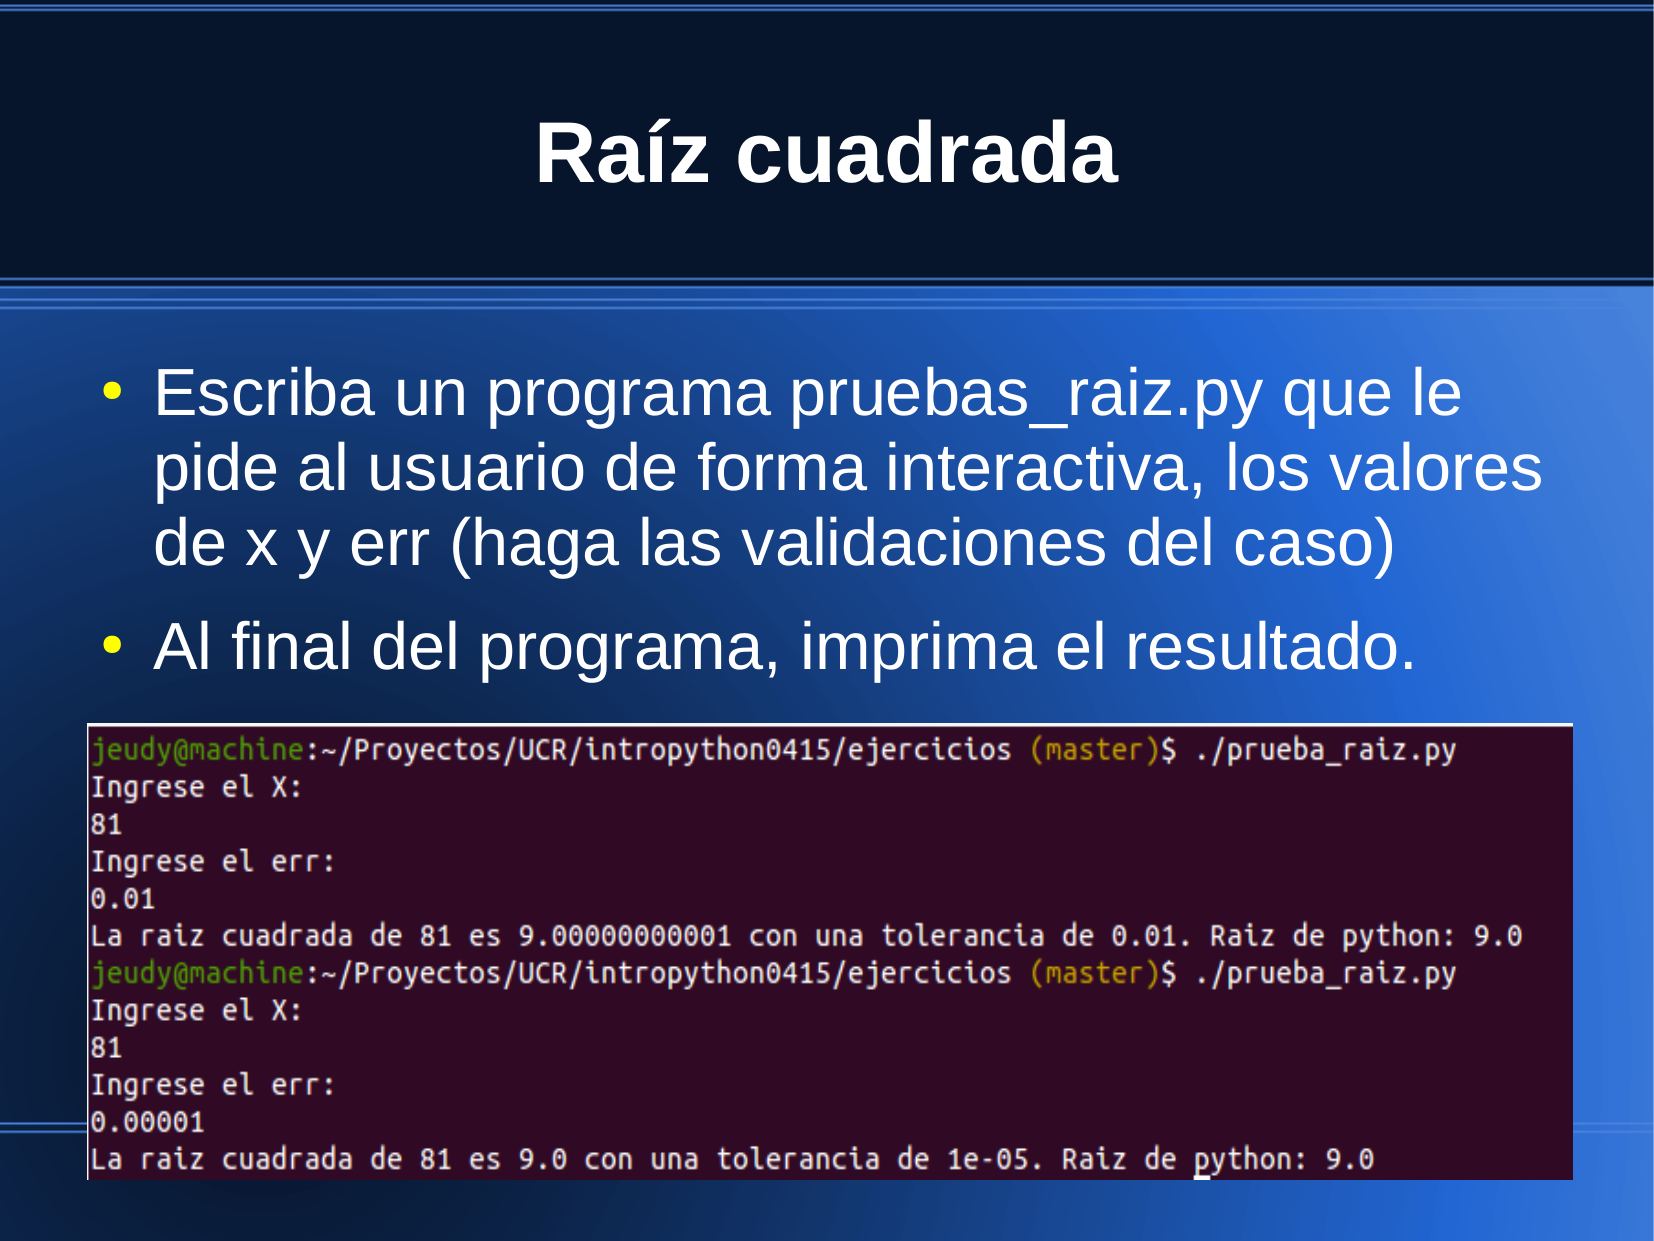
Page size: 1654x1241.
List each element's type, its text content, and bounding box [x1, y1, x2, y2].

picture [0, 0, 1654, 1241]
list Escriba un programa pruebas_raiz.py que le pide al usuario de forma interactiva, los valores de x y err (haga las validaciones del caso) Al final del programa, imprima el resultado. [82, 355, 1571, 1075]
title Raíz cuadrada [82, 49, 1571, 257]
